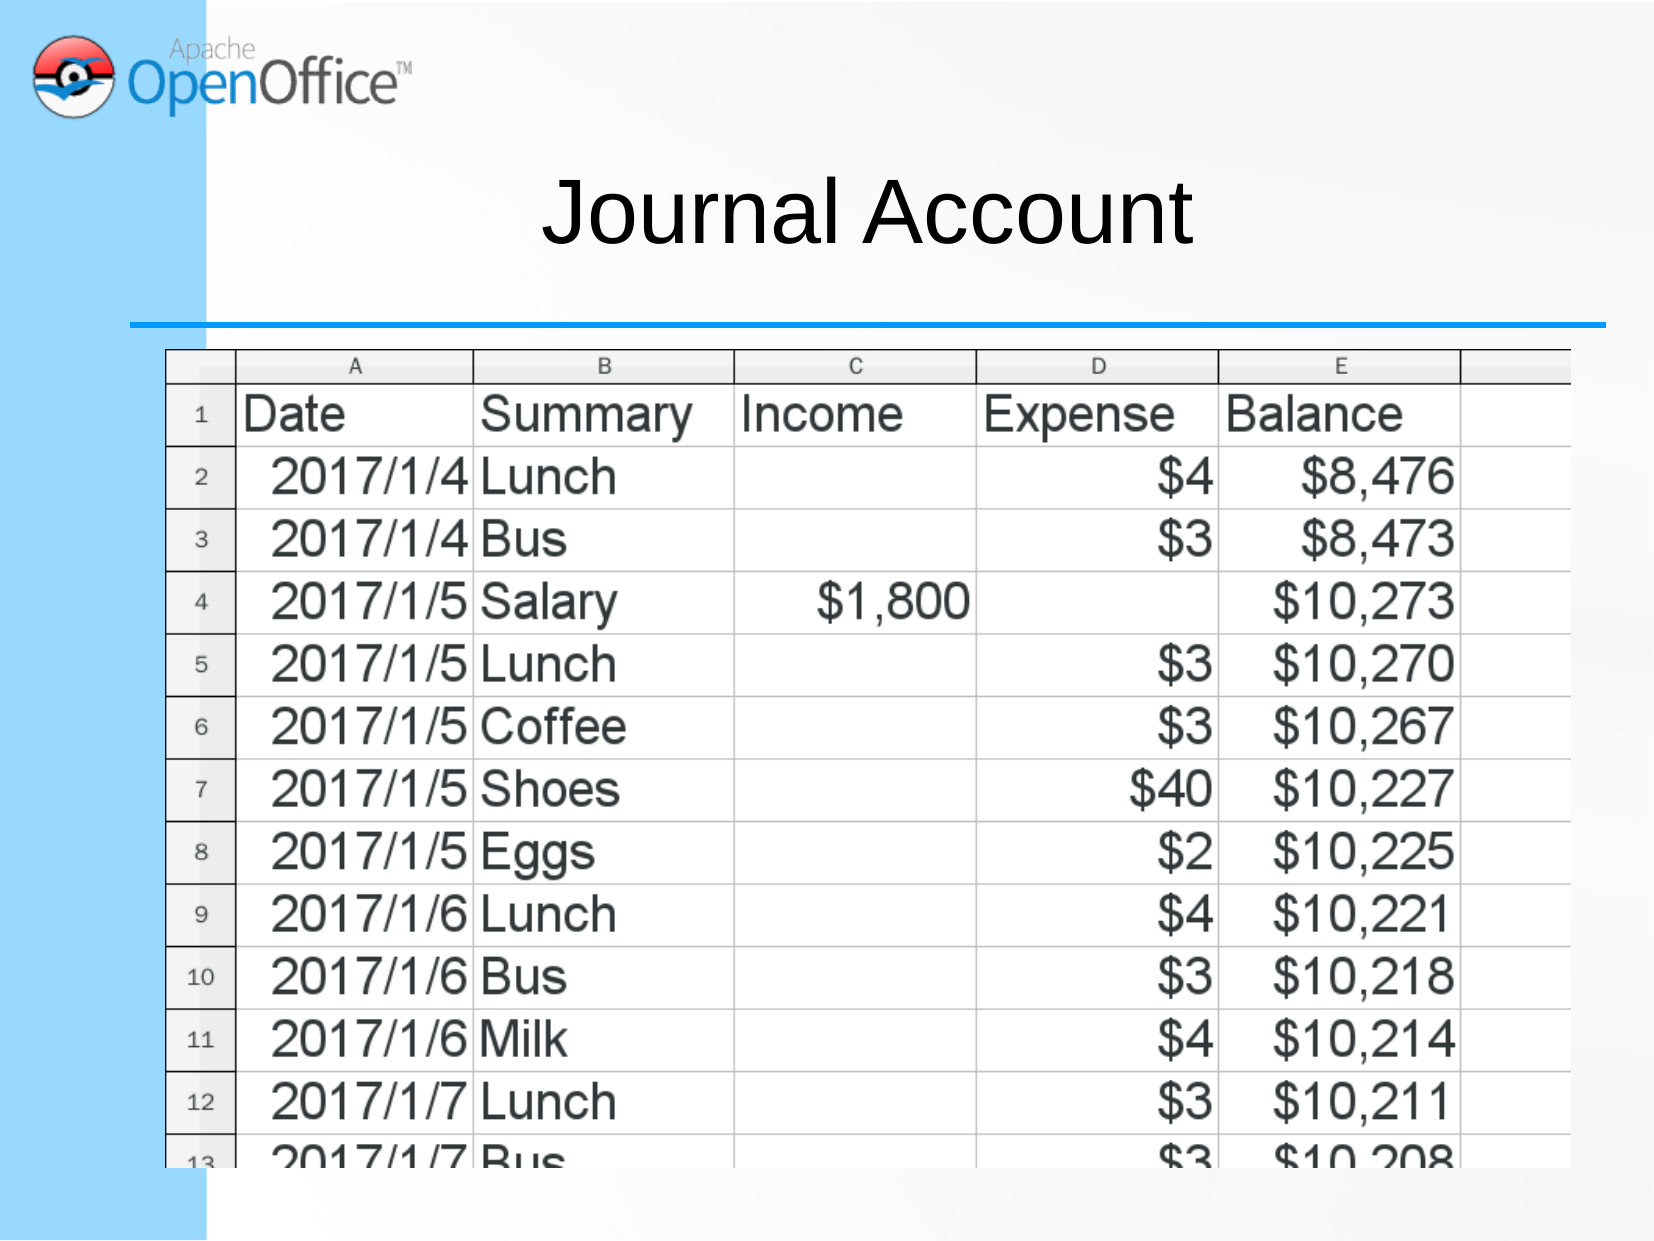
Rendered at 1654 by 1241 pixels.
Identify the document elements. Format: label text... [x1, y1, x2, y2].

picture [31, 2, 1654, 1241]
title Journal Account [165, 108, 1571, 316]
